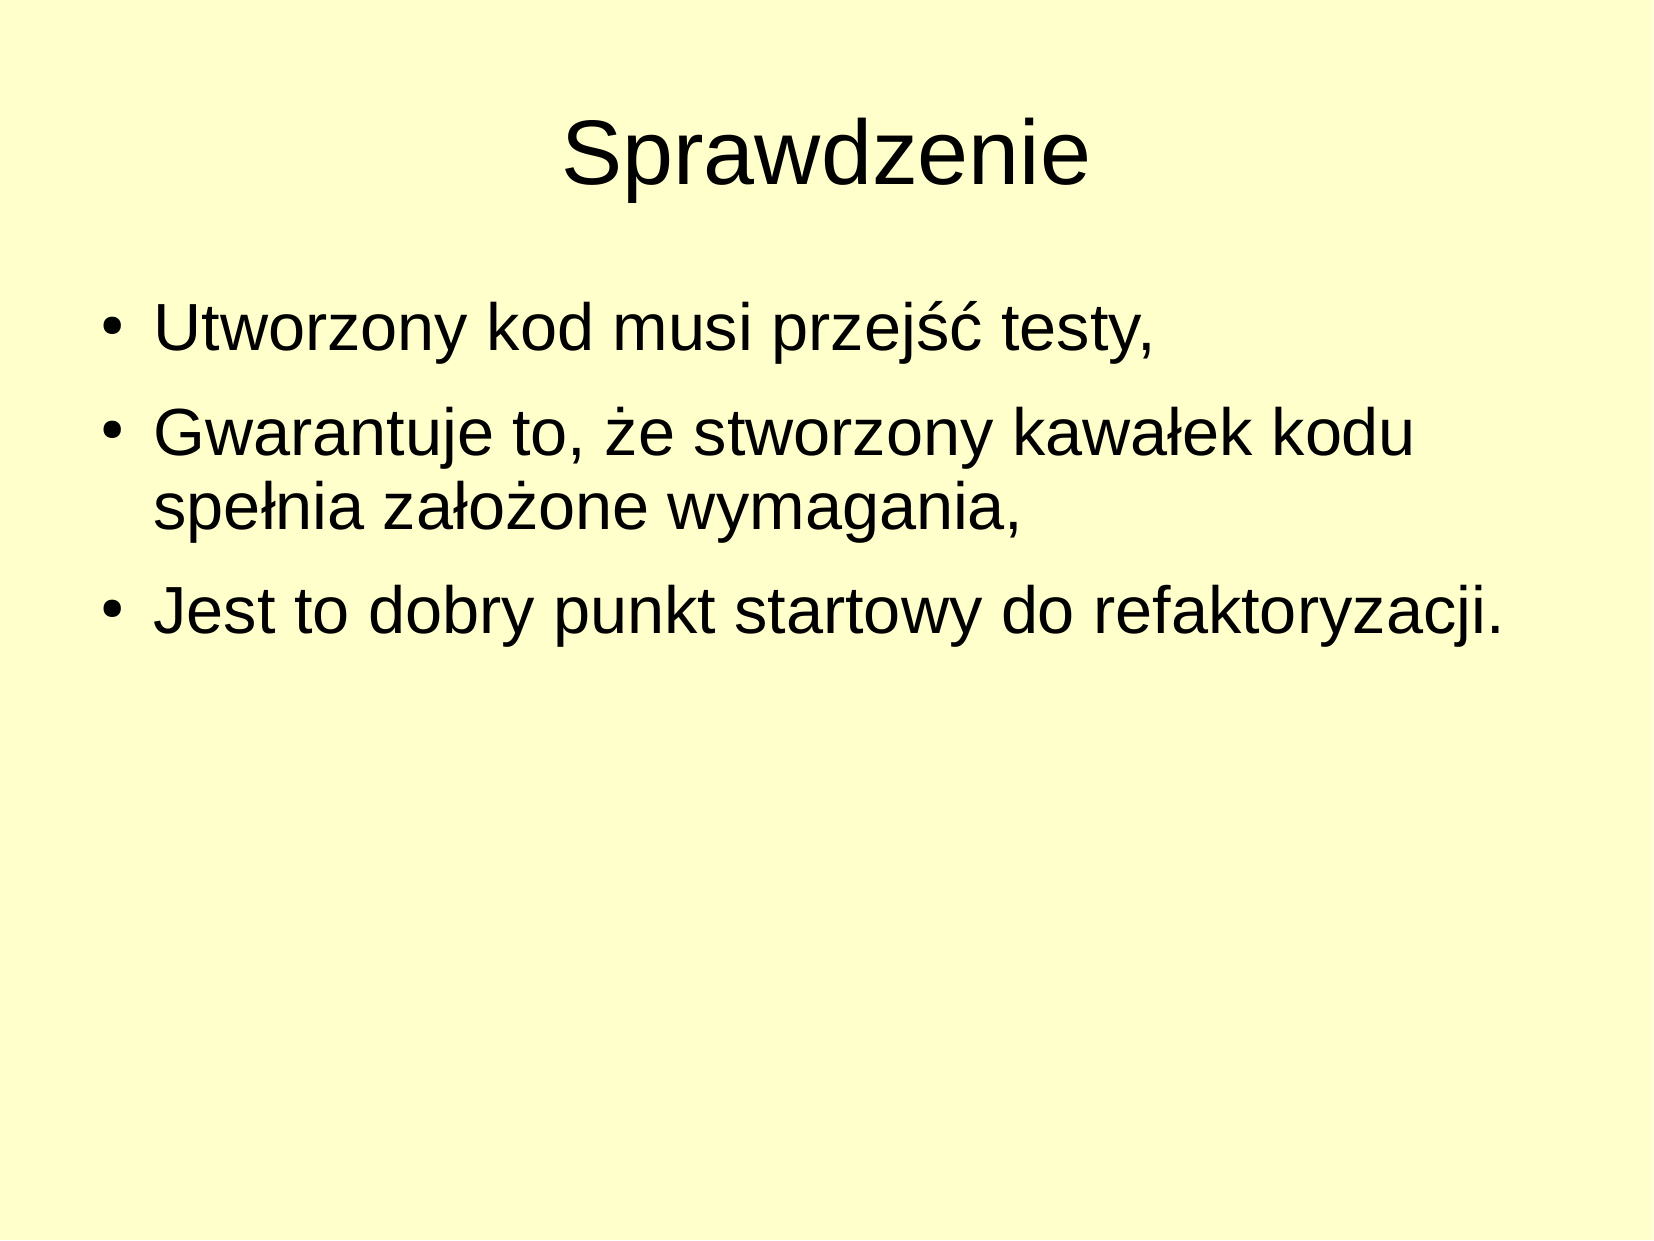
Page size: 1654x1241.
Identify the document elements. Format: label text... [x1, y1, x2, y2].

list Utworzony kod musi przejść testy, Gwarantuje to, że stworzony kawałek kodu spełnia założone wymagania, Jest to dobry punkt startowy do refaktoryzacji. [82, 290, 1571, 1109]
title Sprawdzenie [82, 49, 1571, 257]
